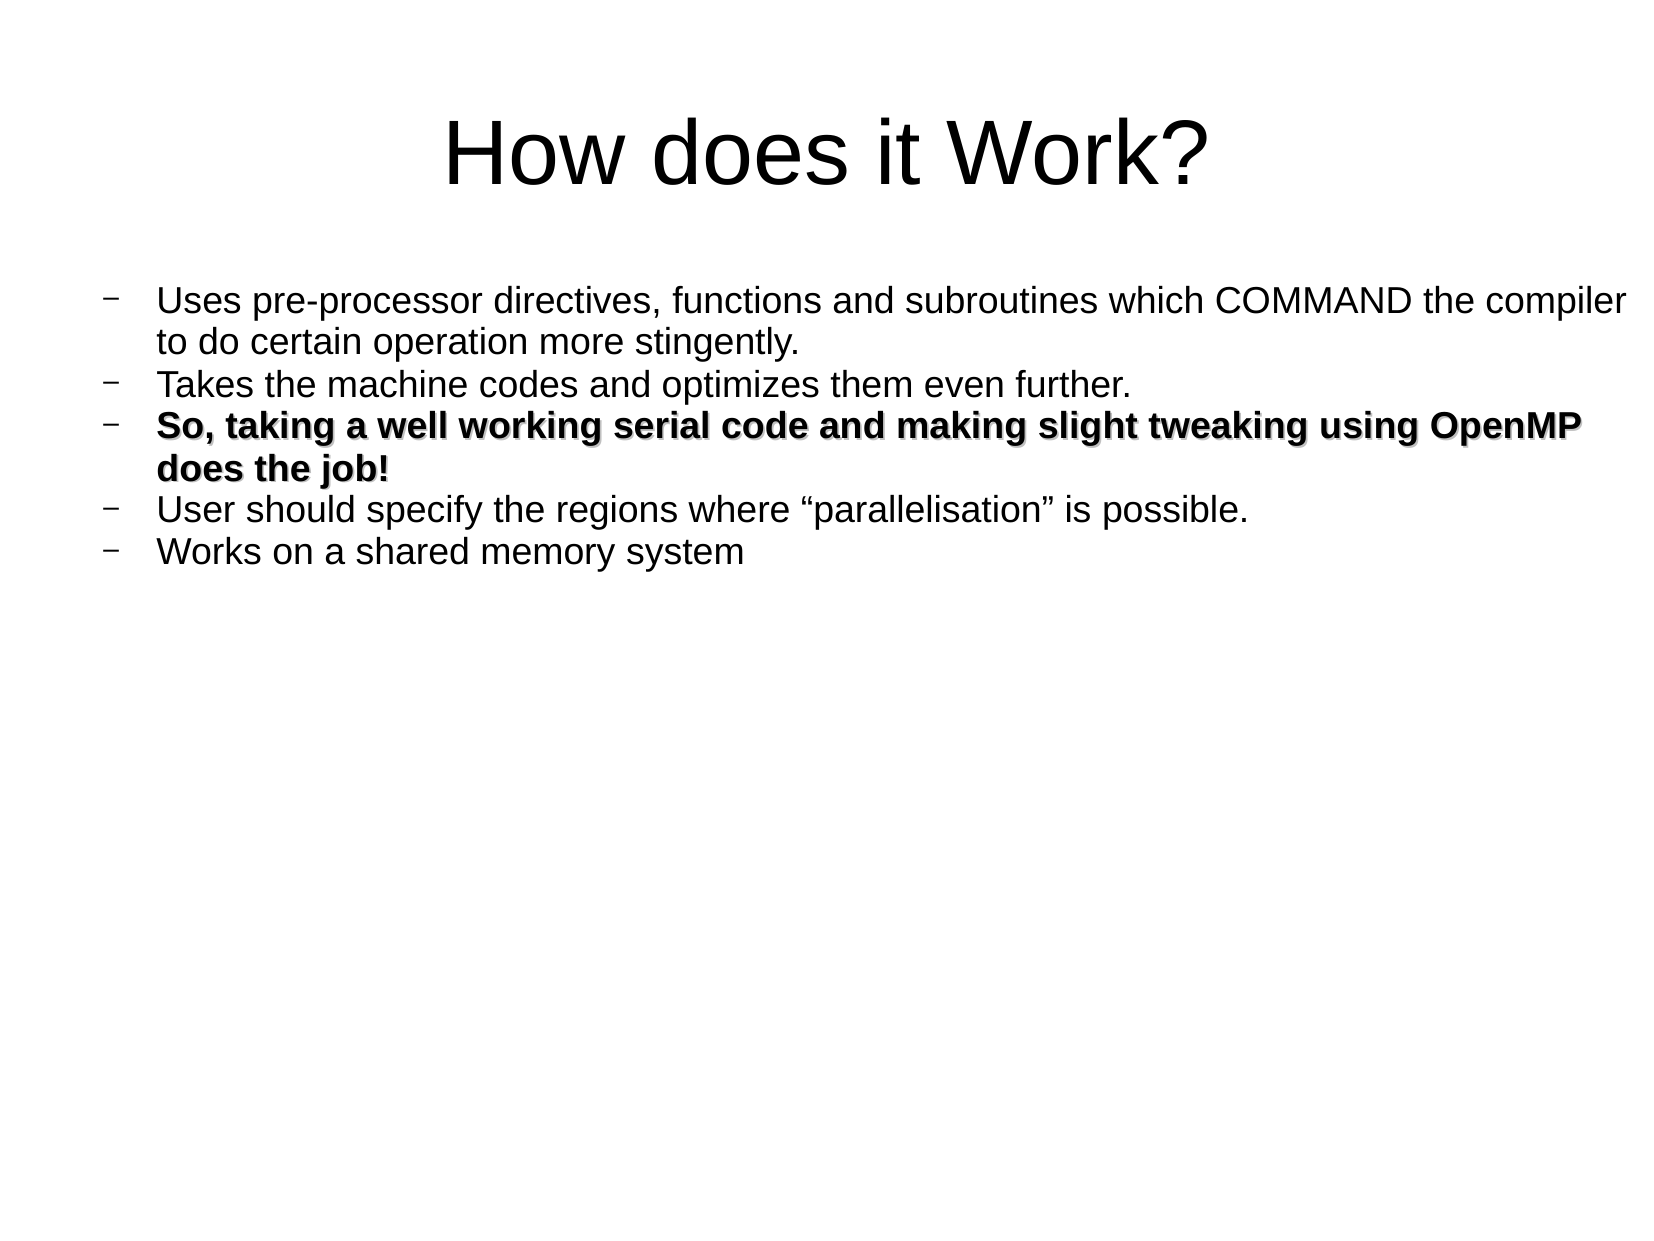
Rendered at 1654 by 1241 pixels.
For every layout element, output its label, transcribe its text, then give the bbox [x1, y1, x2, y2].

title How does it Work? [82, 49, 1571, 257]
text_box Uses pre-processor directives, functions and subroutines which COMMAND the compiler to do certain operation more stingently. Takes the machine codes and optimizes them even further. So, taking a well working serial code and making slight tweaking using OpenMP does the job! User should specify the regions where “parallelisation” is possible. Works on a shared memory system [0, 271, 1644, 1034]
